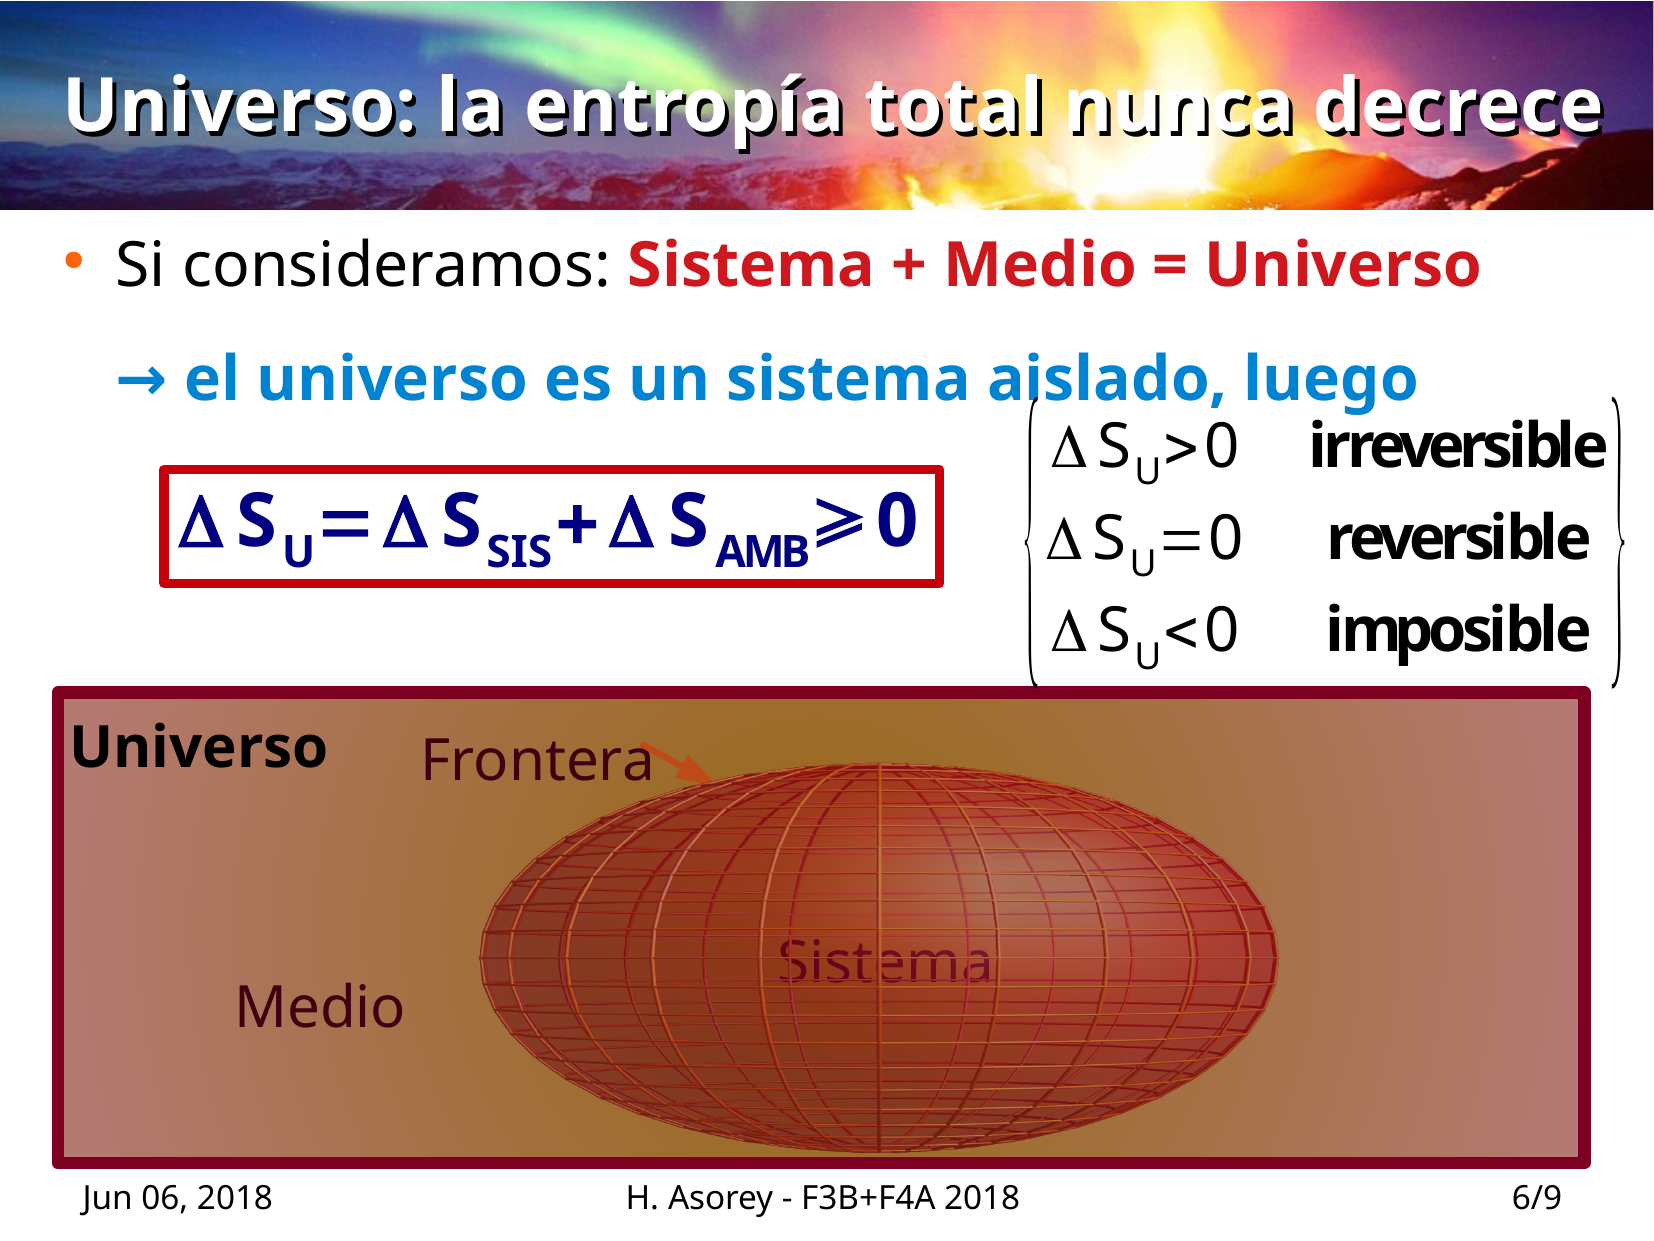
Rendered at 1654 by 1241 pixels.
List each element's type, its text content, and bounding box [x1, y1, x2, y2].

chart [1014, 393, 1640, 692]
picture [0, 1, 1654, 210]
text_box Universo [54, 697, 308, 784]
title Universo: la entropía total nunca decrece [45, 15, 1606, 191]
chart [168, 474, 935, 579]
text_box [53, 692, 1585, 1163]
list Si consideramos: Sistema + Medio = Universo → el universo es un sistema aislado, luego [45, 219, 1606, 649]
